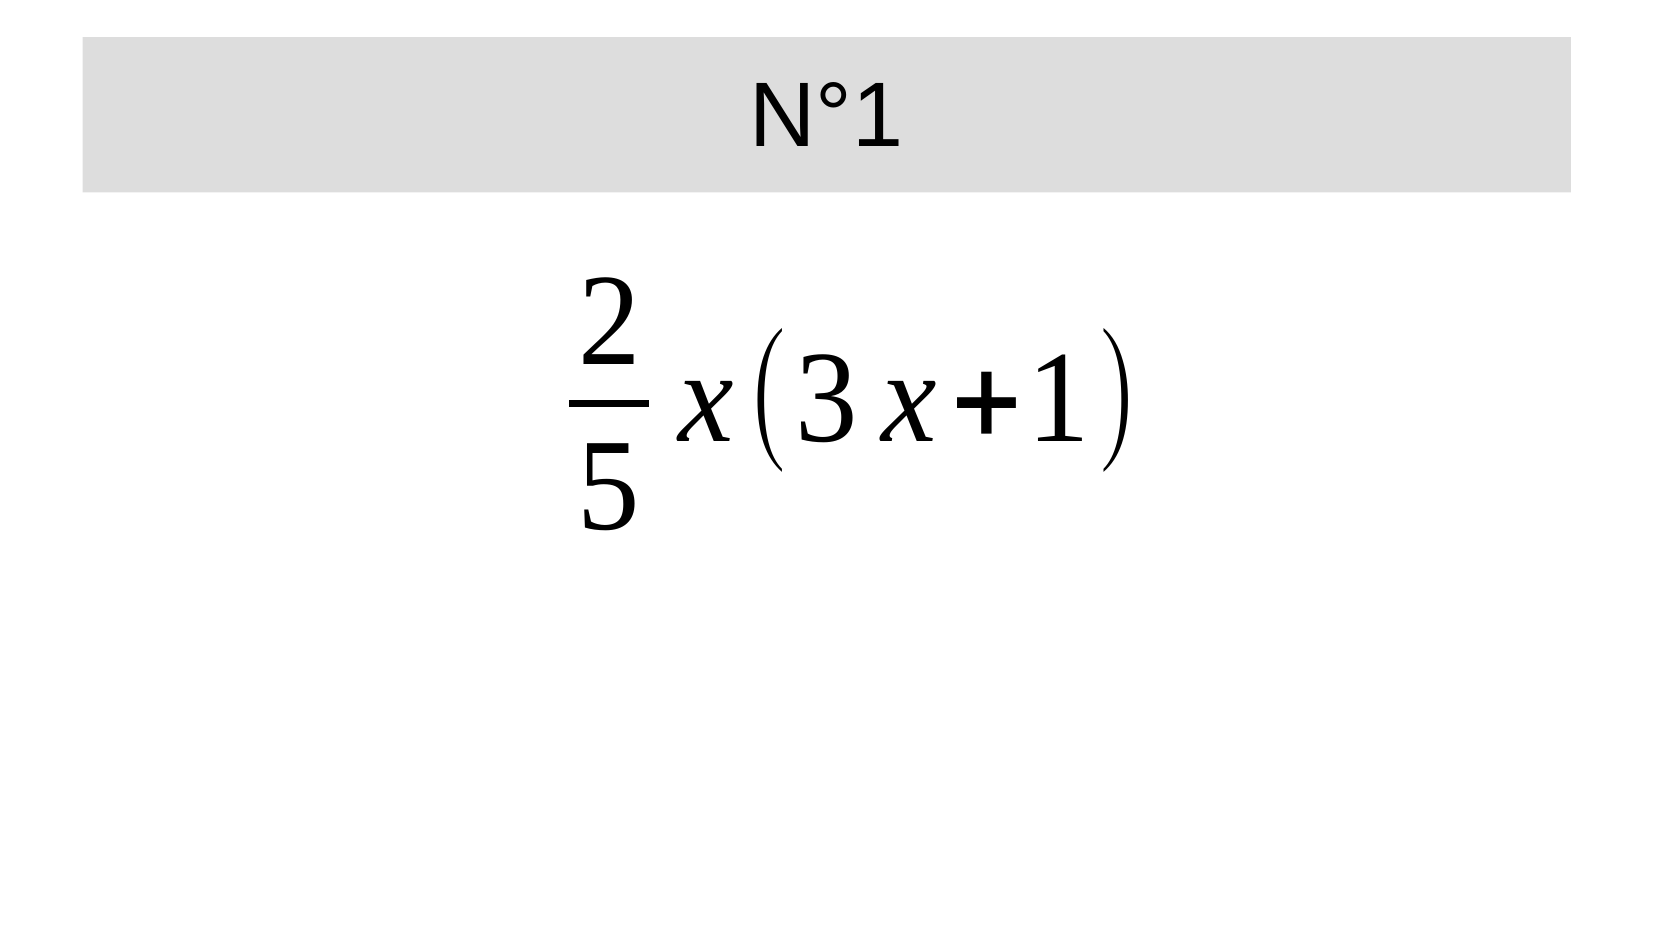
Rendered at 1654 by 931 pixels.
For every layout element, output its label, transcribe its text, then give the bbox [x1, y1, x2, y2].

title N°1 [82, 37, 1571, 193]
chart [556, 248, 1144, 558]
